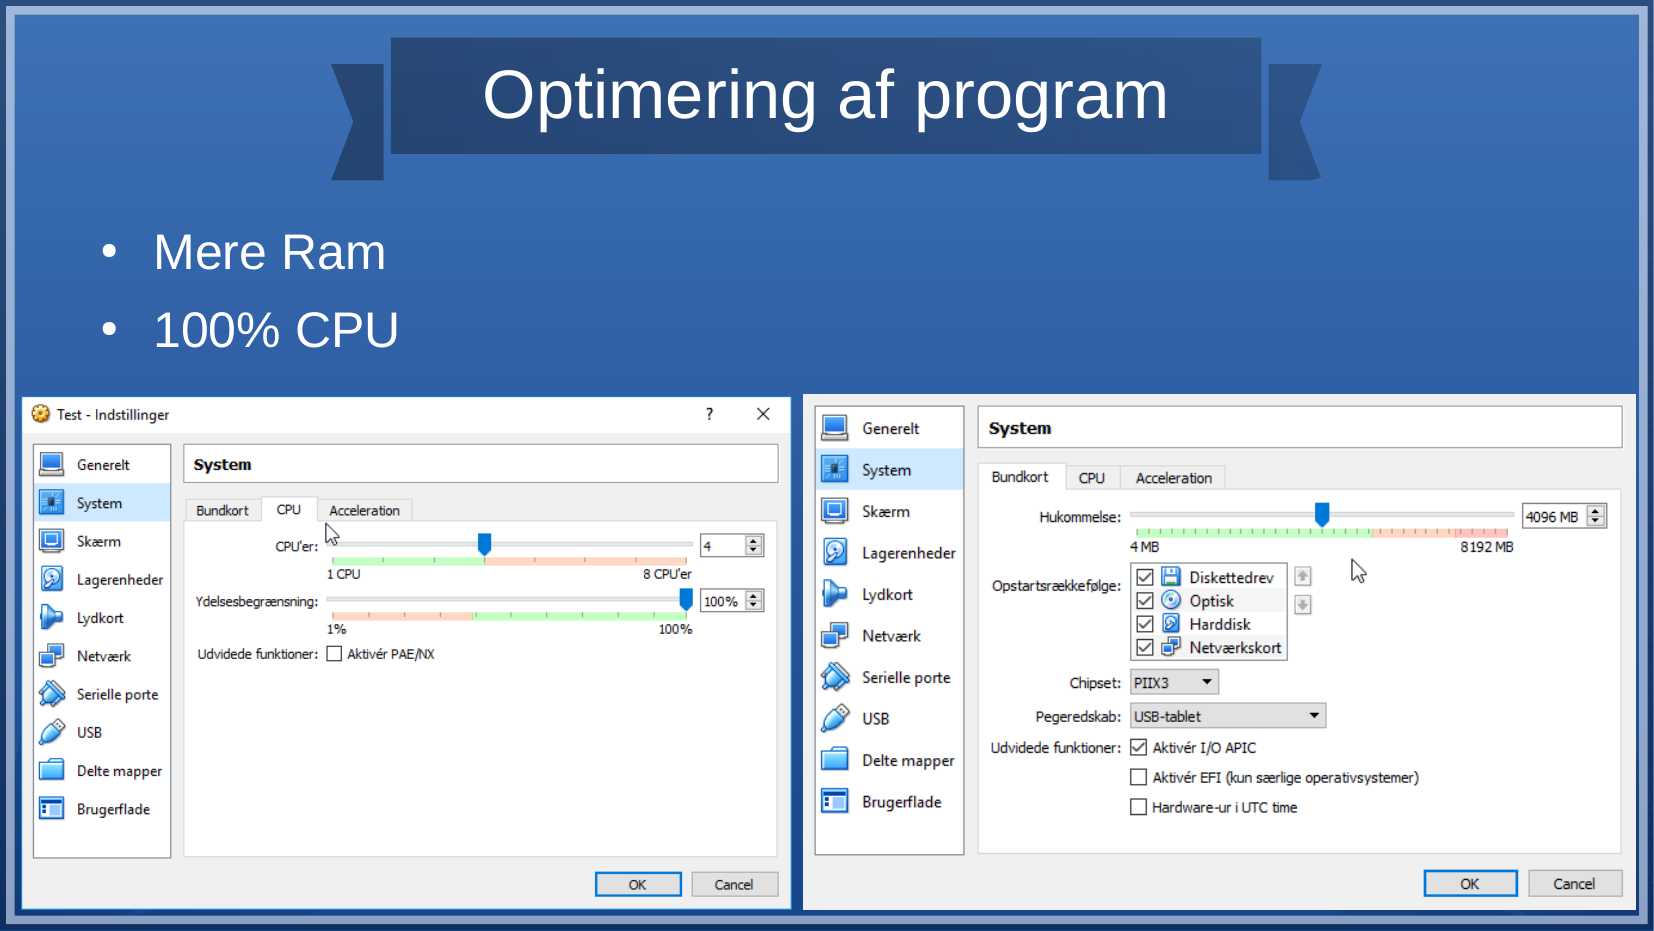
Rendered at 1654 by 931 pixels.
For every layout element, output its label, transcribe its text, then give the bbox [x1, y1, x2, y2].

title Optimering af program [389, 35, 1264, 154]
picture [21, 396, 792, 910]
picture [803, 394, 1636, 910]
list Mere Ram 100% CPU [82, 224, 1571, 848]
